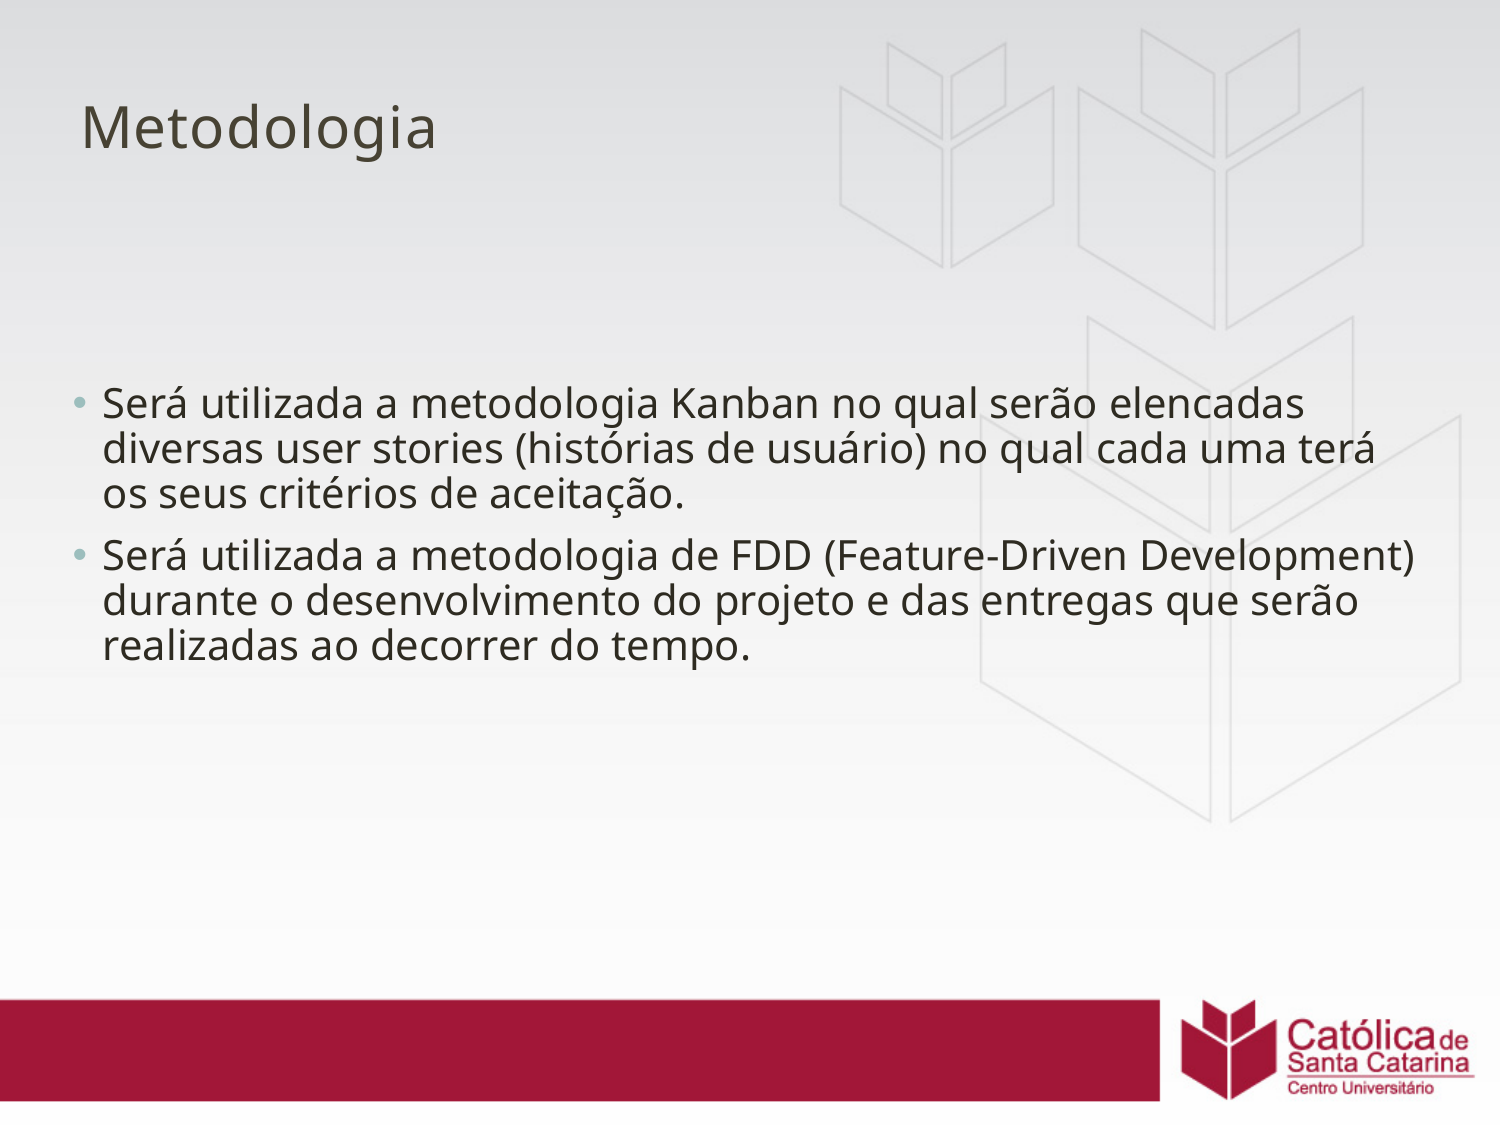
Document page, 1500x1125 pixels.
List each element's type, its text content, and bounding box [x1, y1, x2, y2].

list Será utilizada a metodologia Kanban no qual serão elencadas diversas user stories (histórias de usuário) no qual cada uma terá os seus critérios de aceitação. Será utilizada a metodologia de FDD (Feature-Driven Development) durante o desenvolvimento do projeto e das entregas que serão realizadas ao decorrer do tempo. [64, 375, 1436, 1035]
picture [0, 0, 1500, 1125]
title Metodologia [64, 96, 1436, 342]
